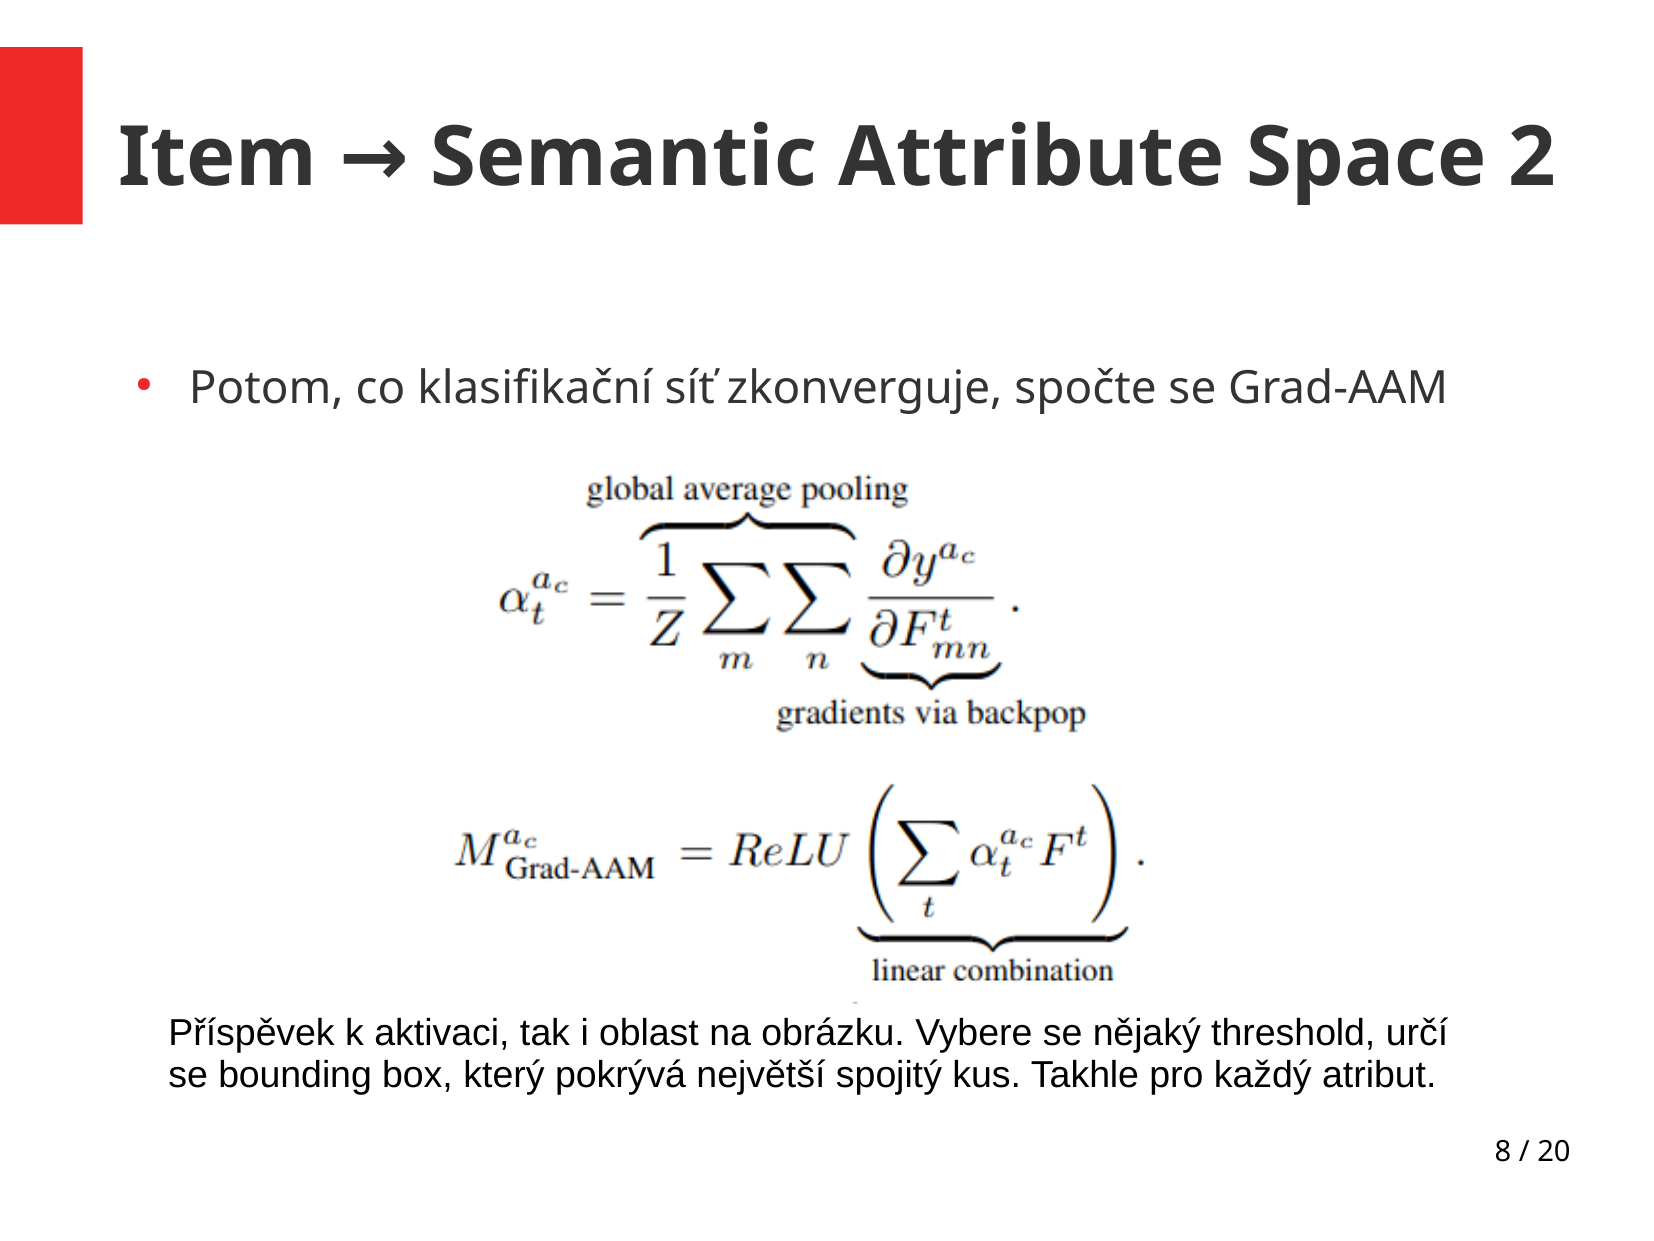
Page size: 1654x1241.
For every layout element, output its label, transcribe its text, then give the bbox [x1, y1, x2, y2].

picture [437, 779, 1169, 1003]
title Item → Semantic Attribute Space 2 [118, 49, 1571, 257]
list Potom, co klasifikační síť zkonverguje, spočte se Grad-AAM [118, 354, 1536, 1074]
picture [448, 460, 1193, 741]
text_box Příspěvek k aktivaci, tak i oblast na obrázku. Vybere se nějaký threshold, určí se bounding box, který pokrývá největší spojitý kus. Takhle pro každý atribut. [153, 1003, 1464, 1103]
